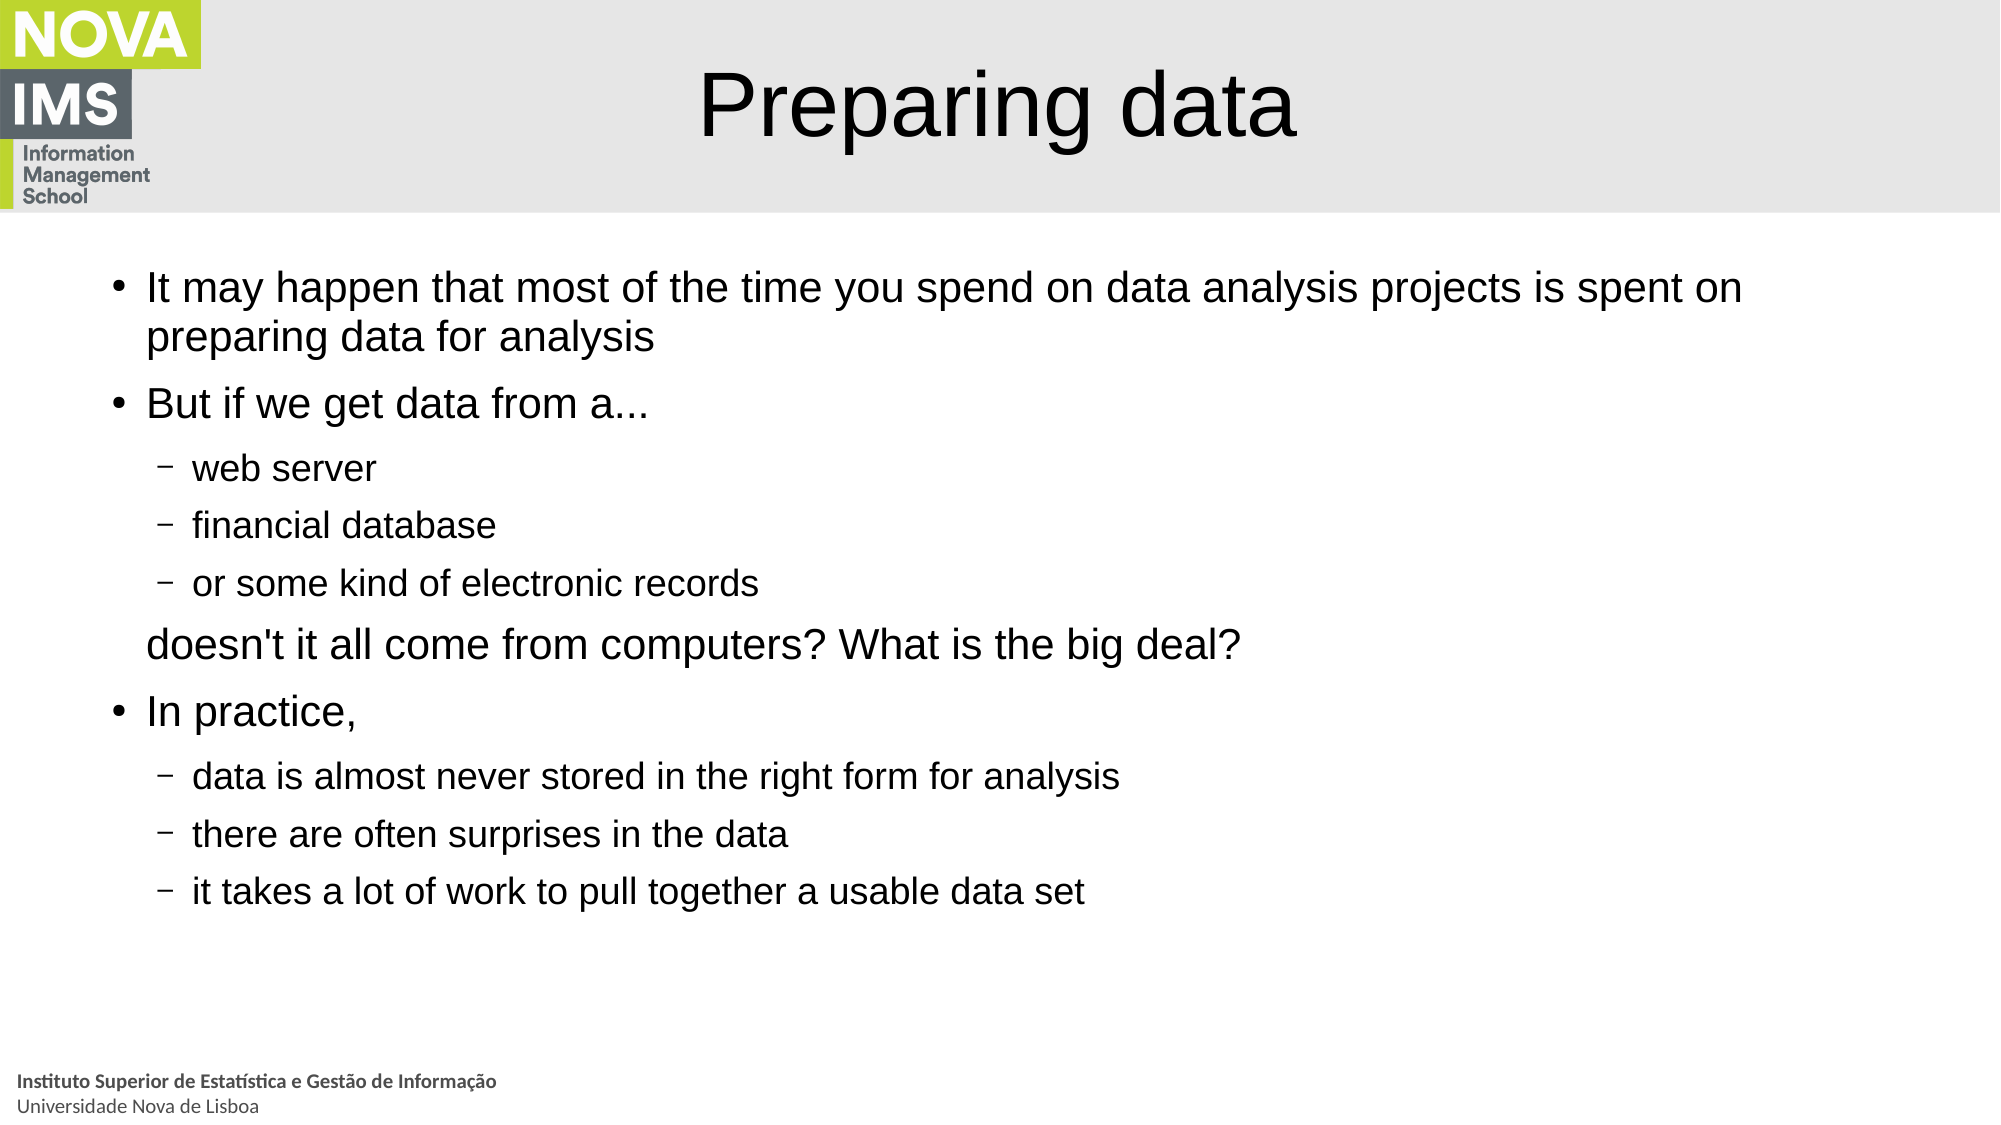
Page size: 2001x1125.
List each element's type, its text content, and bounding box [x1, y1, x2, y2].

list It may happen that most of the time you spend on data analysis projects is spent on preparing data for analysis But if we get data from a... web server financial database or some kind of electronic records doesn't it all come from computers? What is the big deal? In practice, data is almost never stored in the right form for analysis there are often surprises in the data it takes a lot of work to pull together a usable data set [99, 263, 1900, 916]
title Preparing data [94, 19, 1902, 189]
picture [0, 0, 201, 209]
